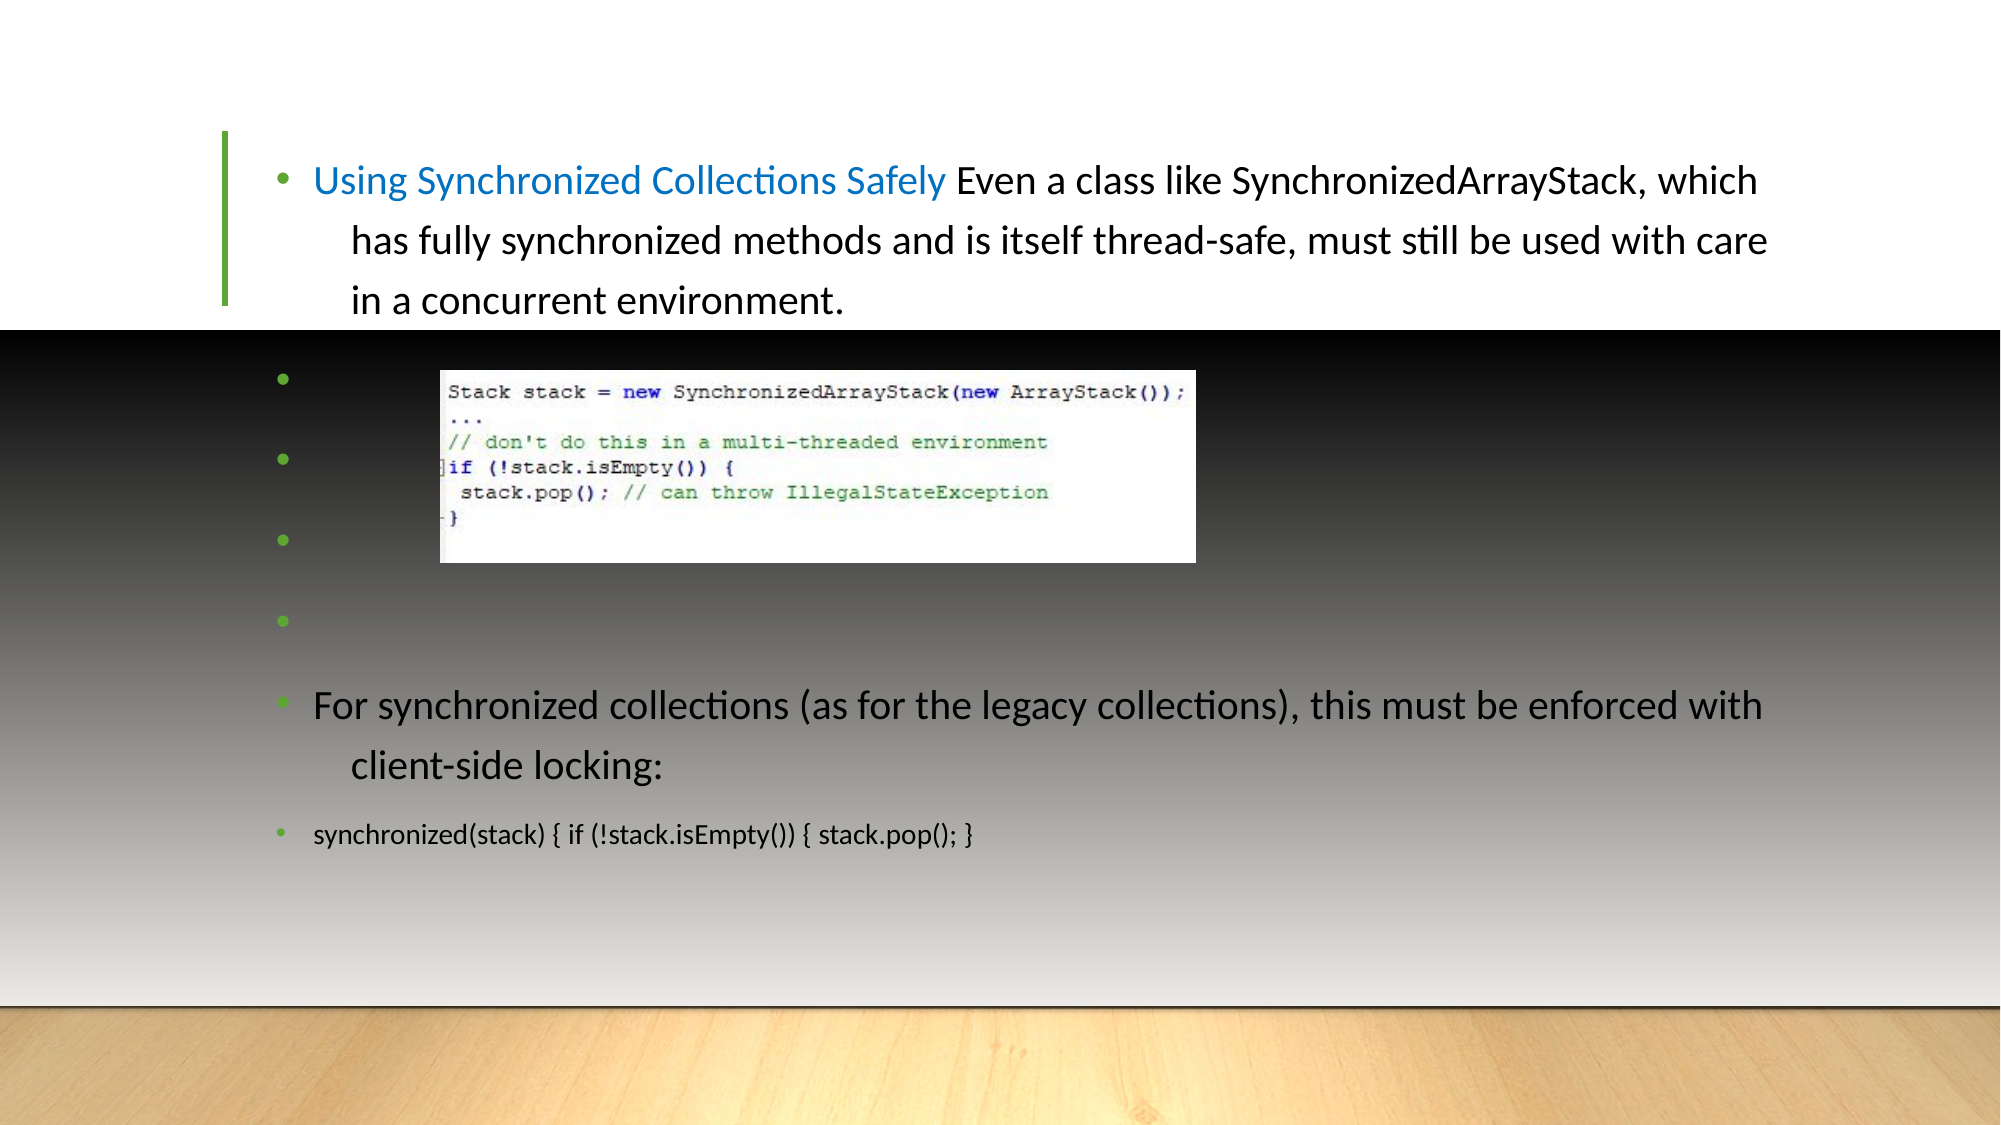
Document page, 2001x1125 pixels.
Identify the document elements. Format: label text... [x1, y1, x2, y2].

picture [440, 370, 1196, 563]
list Using Synchronized Collections Safely Even a class like SynchronizedArrayStack, which has fully synchronized methods and is itself thread-safe, must still be used with care in a concurrent environment. For synchronized collections (as for the legacy collections), this must be enforced with client-side locking: synchronized(stack) { if (!stack.isEmpty()) { stack.pop(); } [260, 135, 1823, 923]
